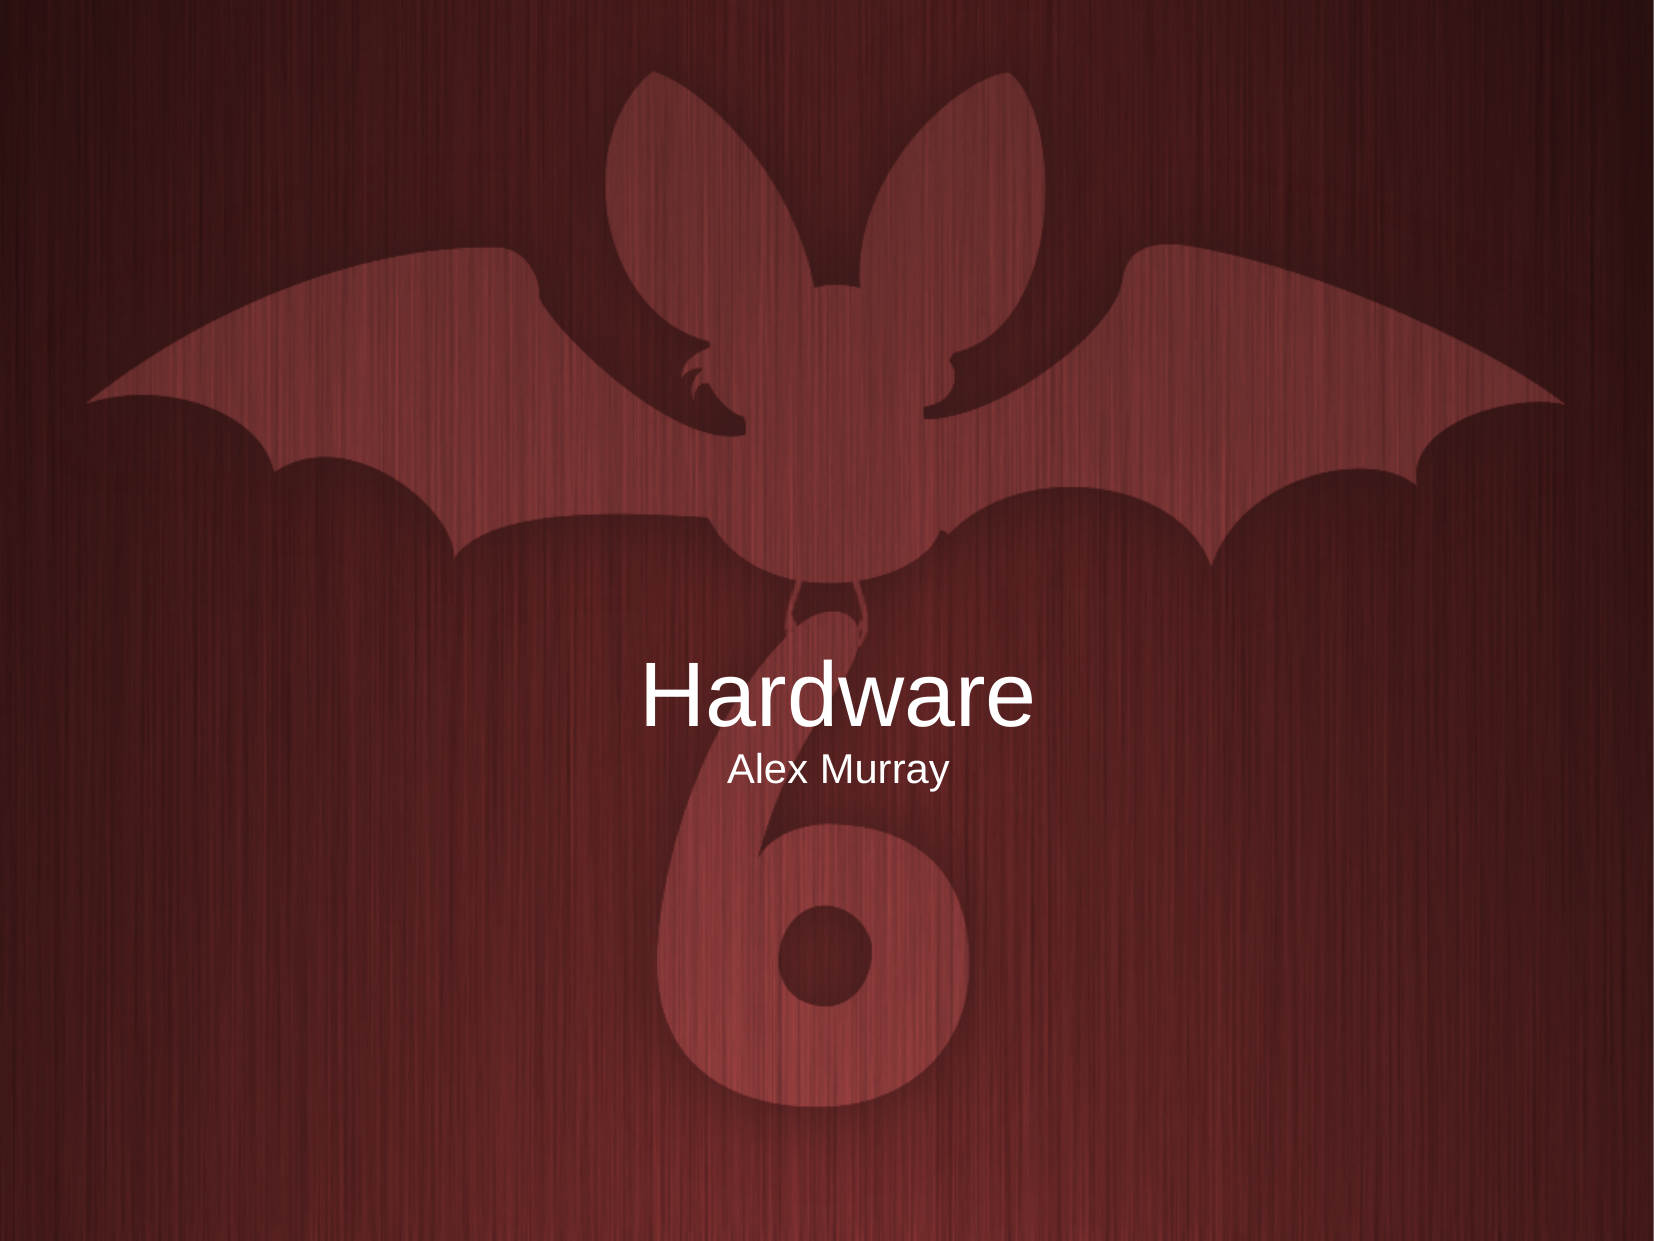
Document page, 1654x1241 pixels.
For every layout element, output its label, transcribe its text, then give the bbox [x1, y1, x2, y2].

title Hardware Alex Murray [94, 614, 1583, 822]
picture [0, 0, 1654, 1241]
